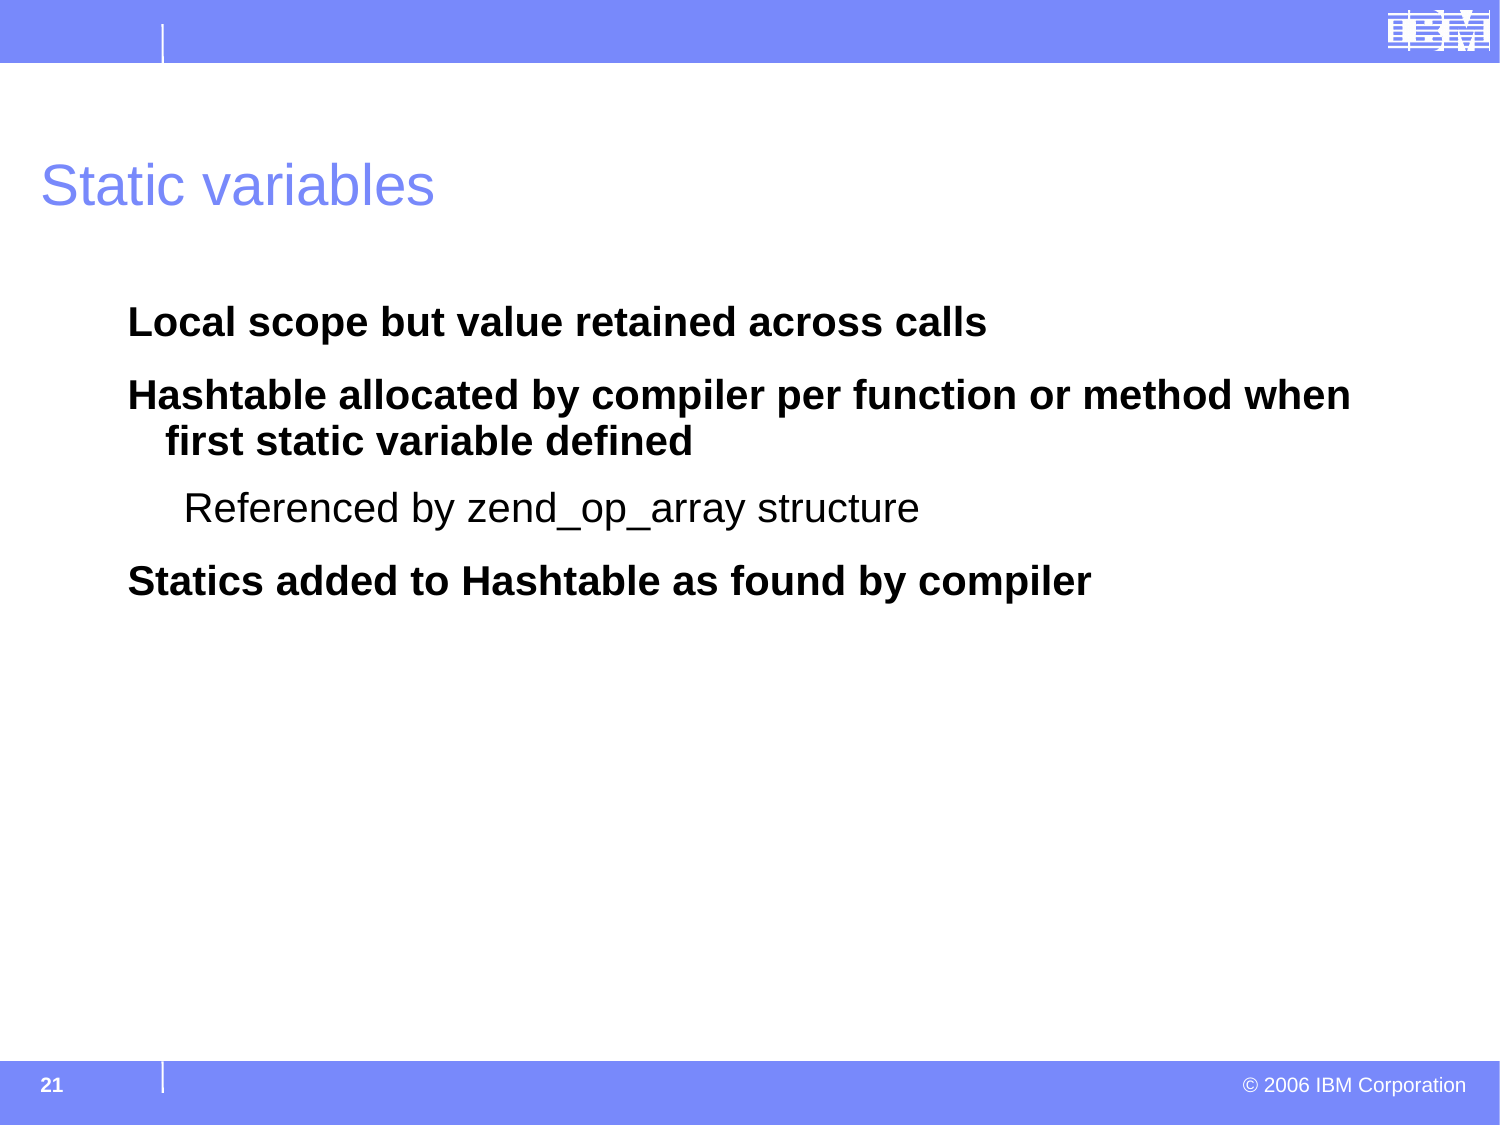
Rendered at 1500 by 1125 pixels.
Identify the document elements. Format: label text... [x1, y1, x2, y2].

list Local scope but value retained across calls Hashtable allocated by compiler per function or method when first static variable defined Referenced by zend_op_array structure Statics added to Hashtable as found by compiler [112, 291, 1388, 932]
title Static variables [25, 123, 1378, 225]
